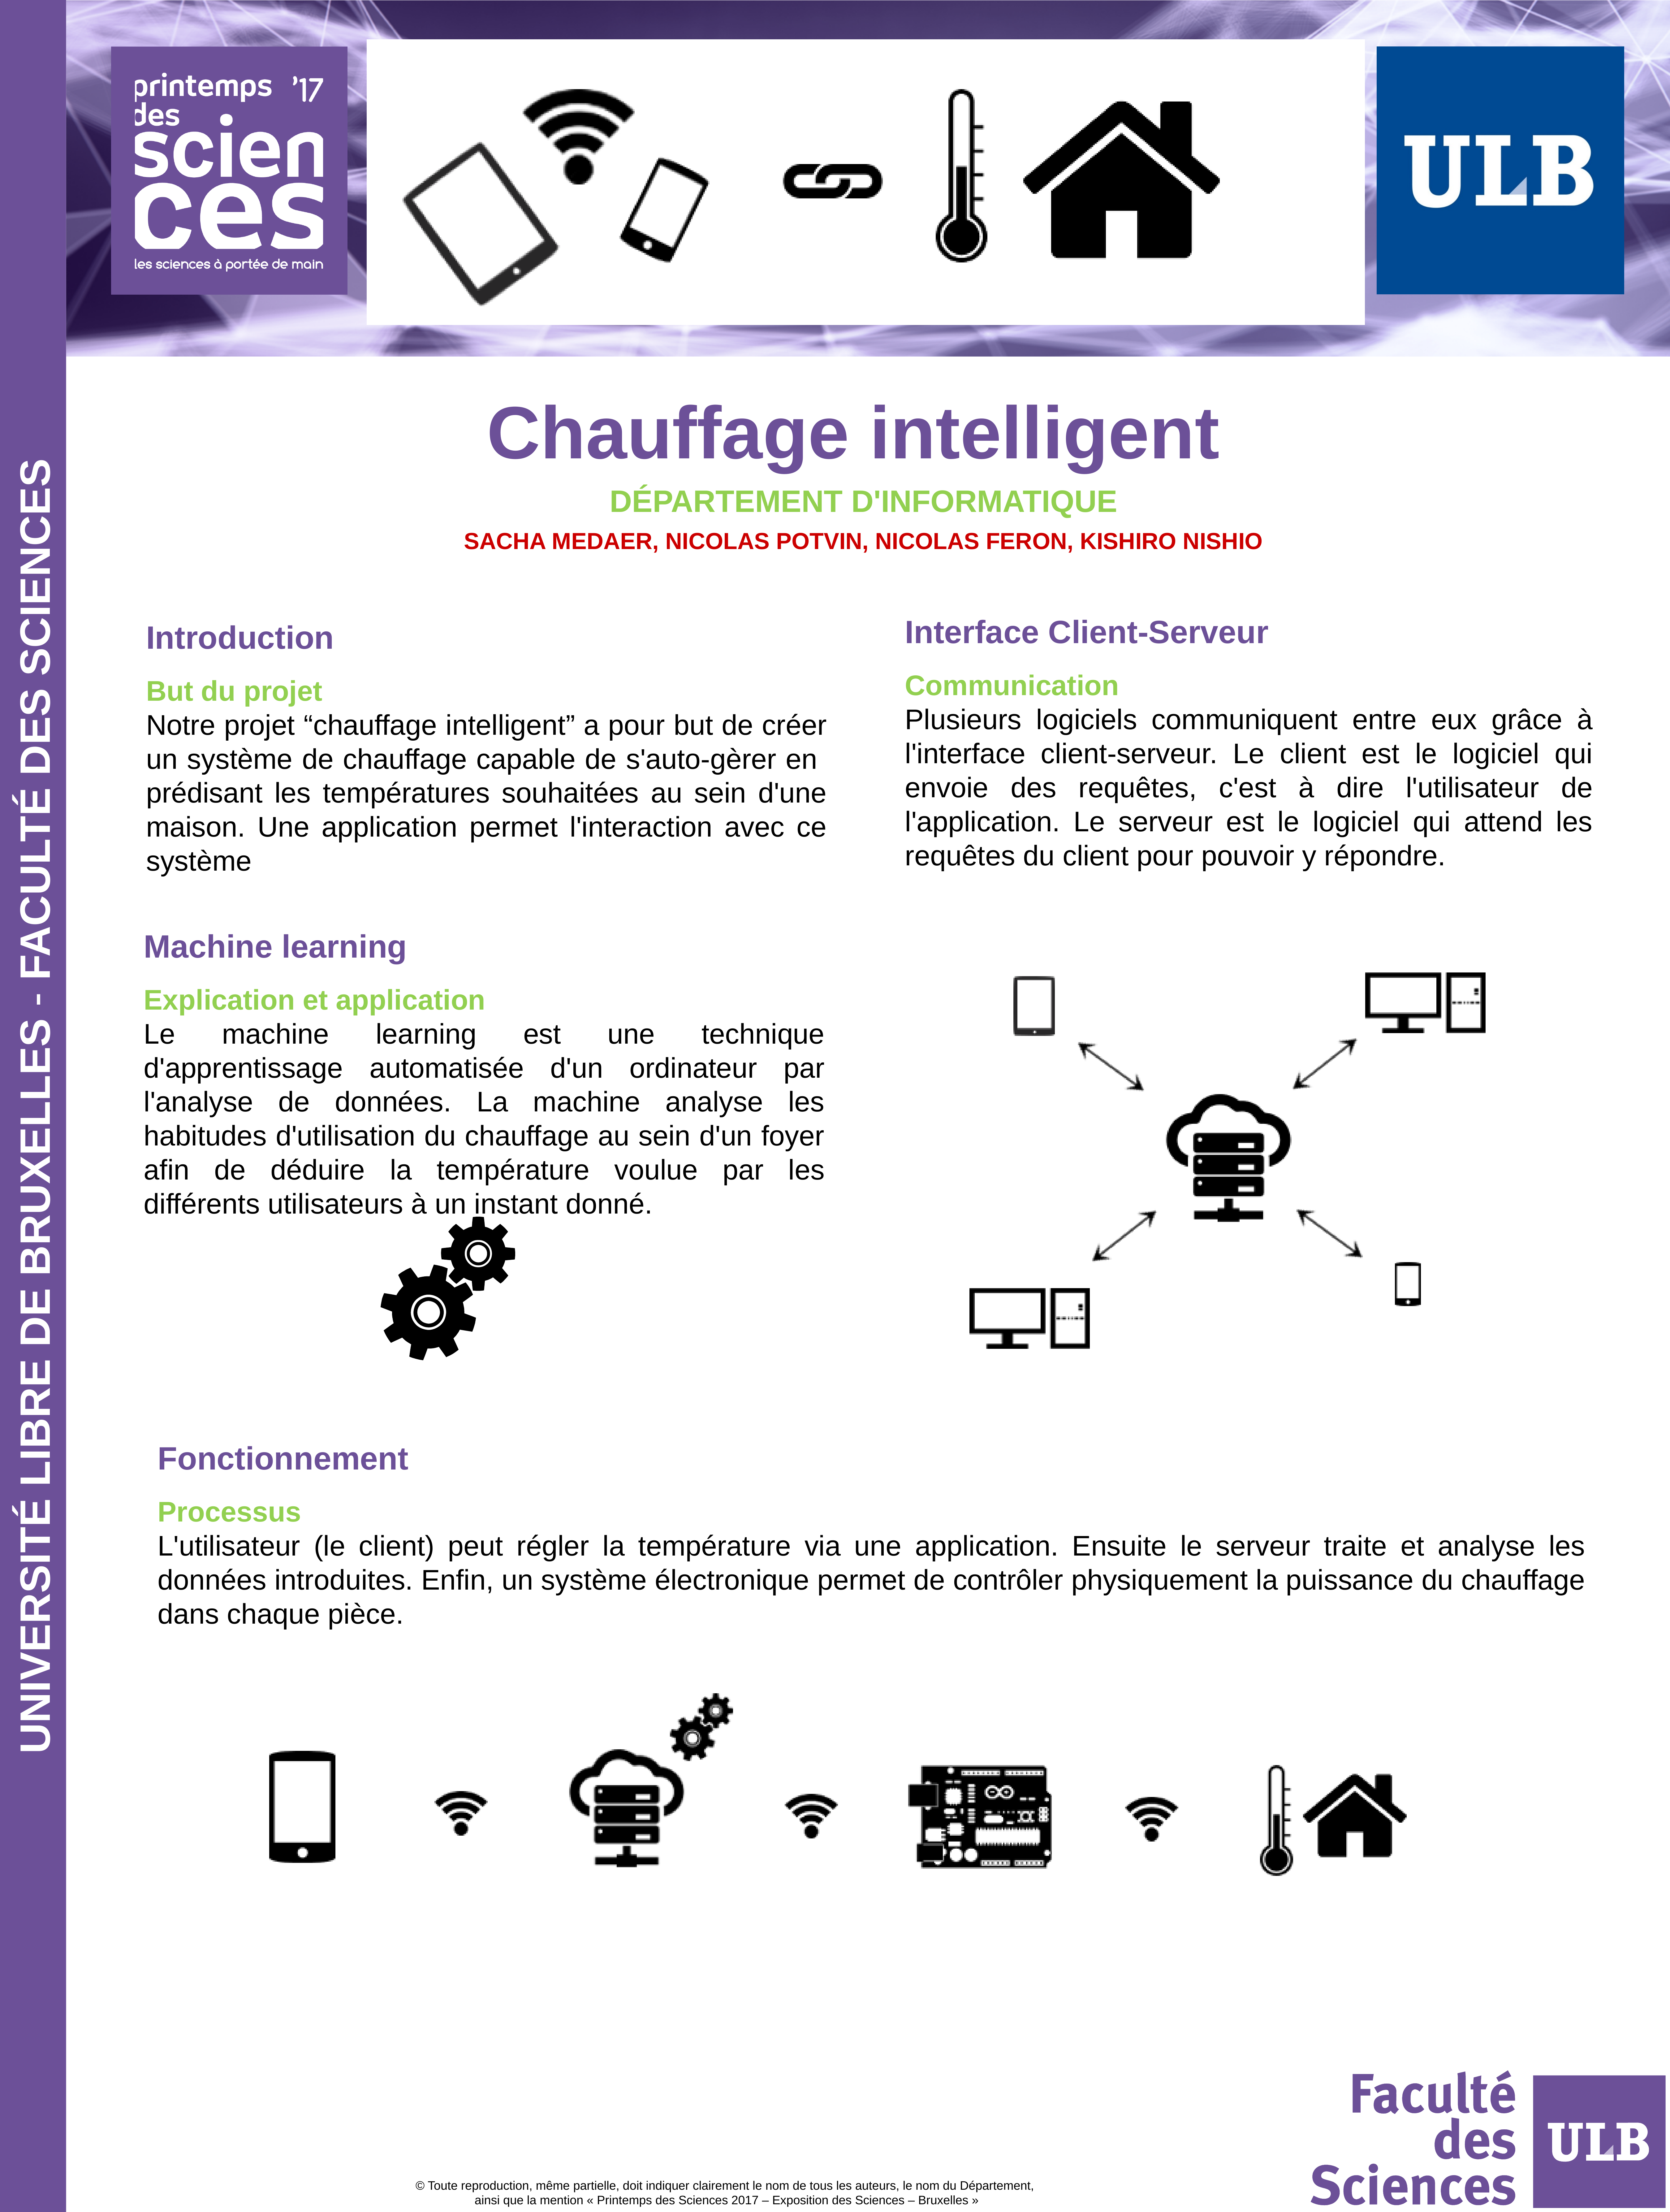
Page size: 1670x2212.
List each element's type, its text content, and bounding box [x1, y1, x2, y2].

text_box Chauffage intelligent DÉPARTEMENT D'INFORMATIQUE SACHA MEDAER, NICOLAS POTVIN, NICOLAS FERON, KISHIRO NISHIO [103, 382, 1624, 513]
text_box Machine learning Explication et application Le machine learning est une technique d'apprentissage automatisée d'un ordinateur par l'analyse de données. La machine analyse les habitudes d'utilisation du chauffage au sein d'un foyer afin de déduire la température voulue par les différents utilisateurs à un instant donné. [139, 904, 830, 1222]
text_box UNIVERSITÉ LIBRE DE BRUXELLES - FACULTÉ DES SCIENCES [0, 0, 66, 2212]
picture [66, 0, 1670, 357]
text_box Interface Client-Serveur Communication Plusieurs logiciels communiquent entre eux grâce à l'interface client-serveur. Le client est le logiciel qui envoie des requêtes, c'est à dire l'utilisateur de l'application. Le serveur est le logiciel qui attend les requêtes du client pour pouvoir y répondre. [900, 590, 1599, 907]
text_box Fonctionnement Processus L'utilisateur (le client) peut régler la température via une application. Ensuite le serveur traite et analyse les données introduites. Enfin, un système électronique permet de contrôler physiquement la puissance du chauffage dans chaque pièce. [153, 1416, 1592, 1666]
text_box Introduction But du projet Notre projet “chauffage intelligent” a pour but de créer un système de chauffage capable de s'auto-gèrer en prédisant les températures souhaitées au sein d'une maison. Une application permet l'interaction avec ce système [141, 595, 832, 879]
picture [381, 1217, 516, 1361]
picture [153, 1666, 1666, 2212]
picture [816, 891, 1643, 1426]
text_box © Toute reproduction, même partielle, doit indiquer clairement le nom de tous les auteurs, le nom du Département, ainsi que la mention « Printemps des Sciences 2017 – Exposition des Sciences – Bruxelles » [319, 2175, 1135, 2212]
